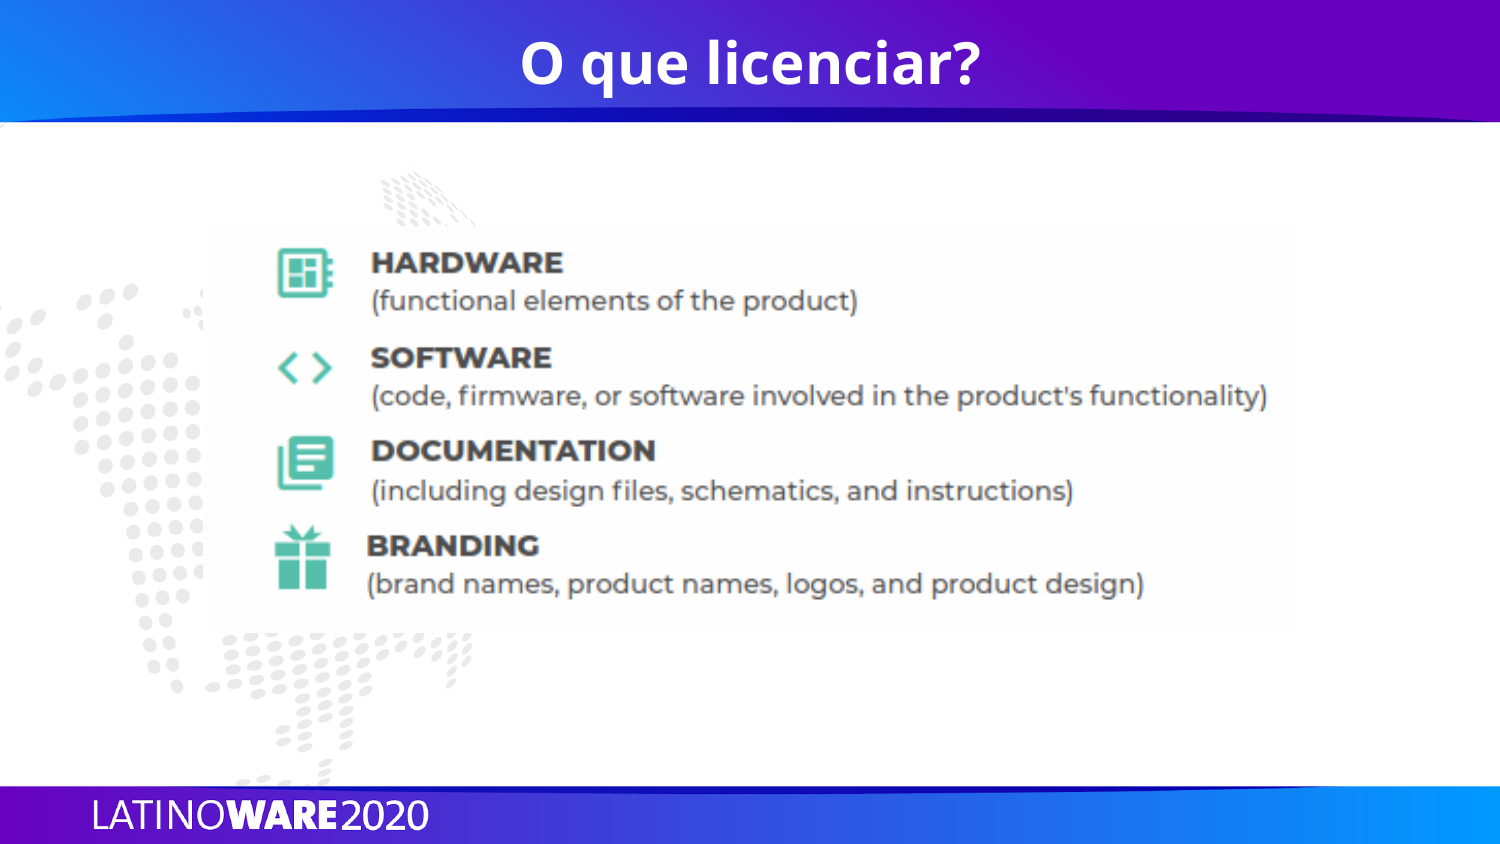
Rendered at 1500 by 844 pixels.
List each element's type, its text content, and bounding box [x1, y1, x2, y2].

title O que licenciar? [51, 11, 1449, 106]
picture [0, 0, 1500, 844]
